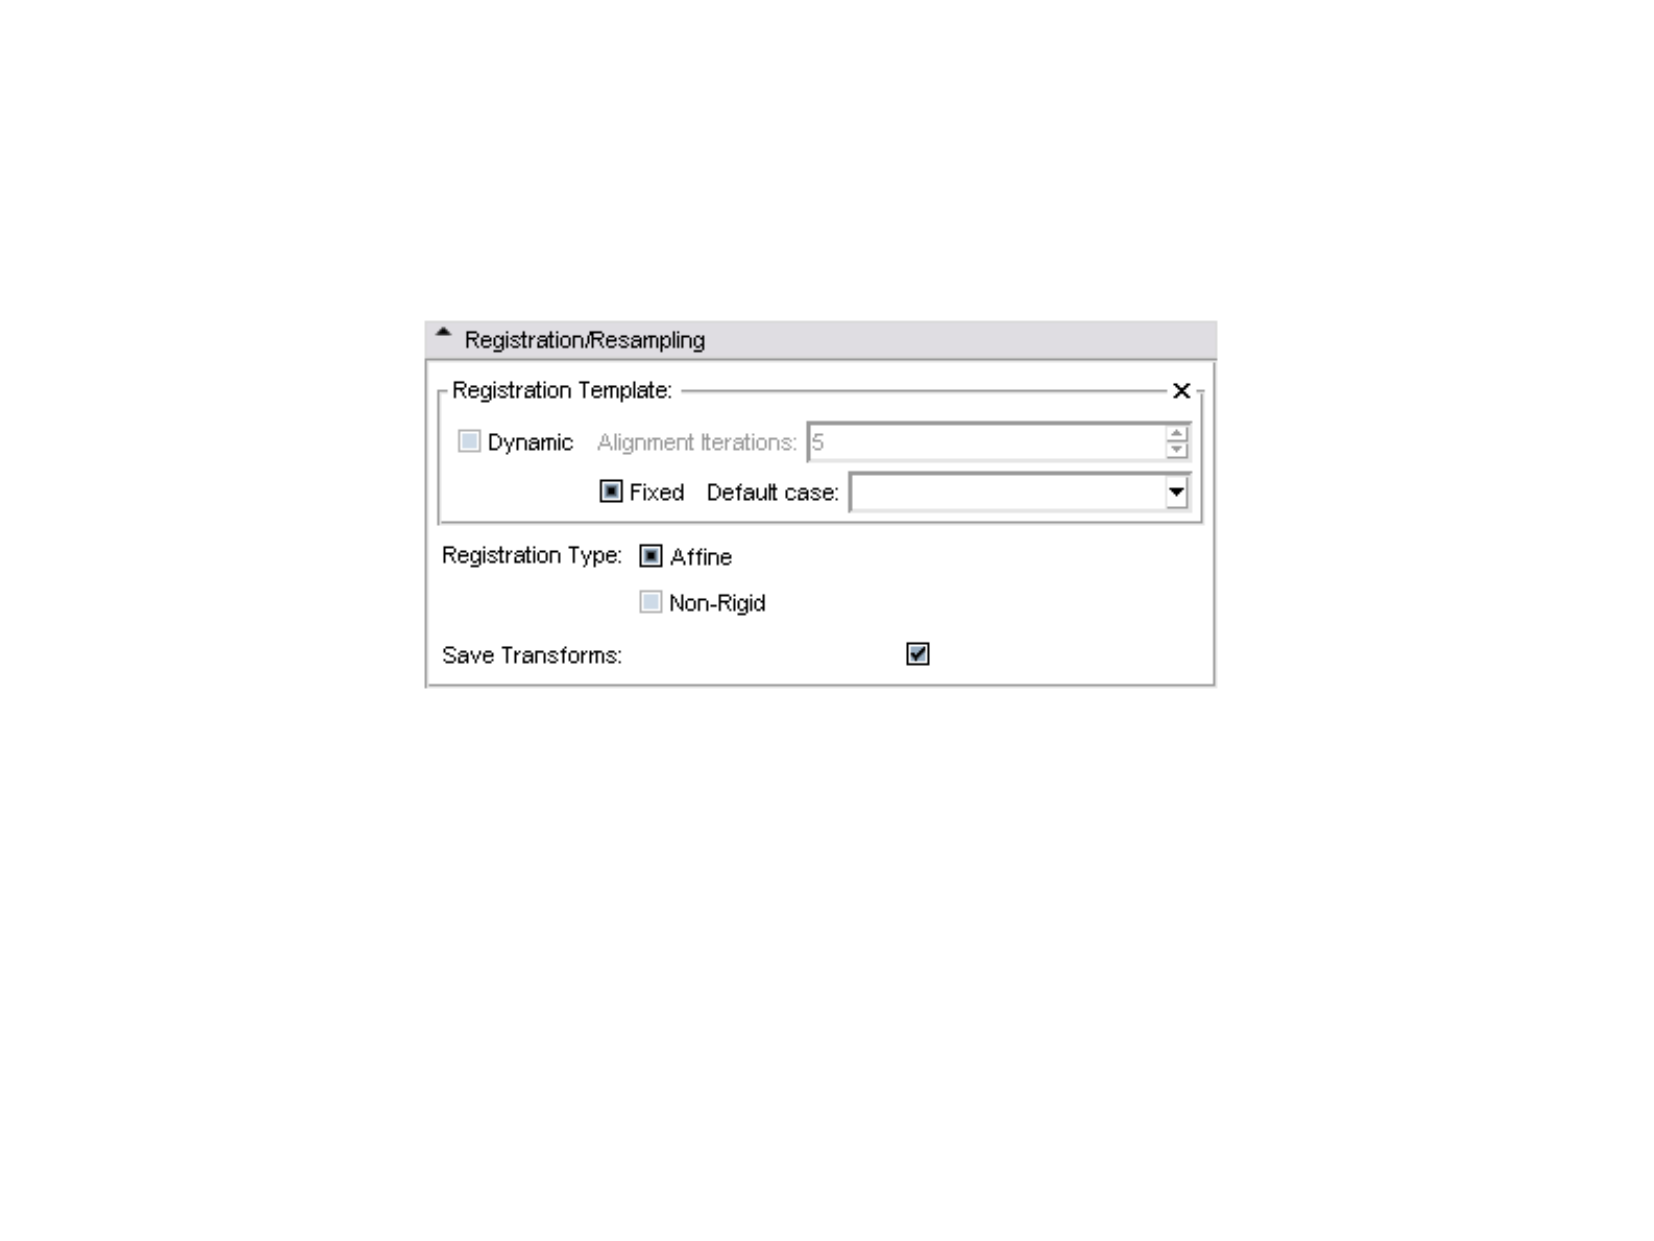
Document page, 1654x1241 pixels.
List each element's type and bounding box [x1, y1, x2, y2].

picture [419, 313, 1222, 693]
